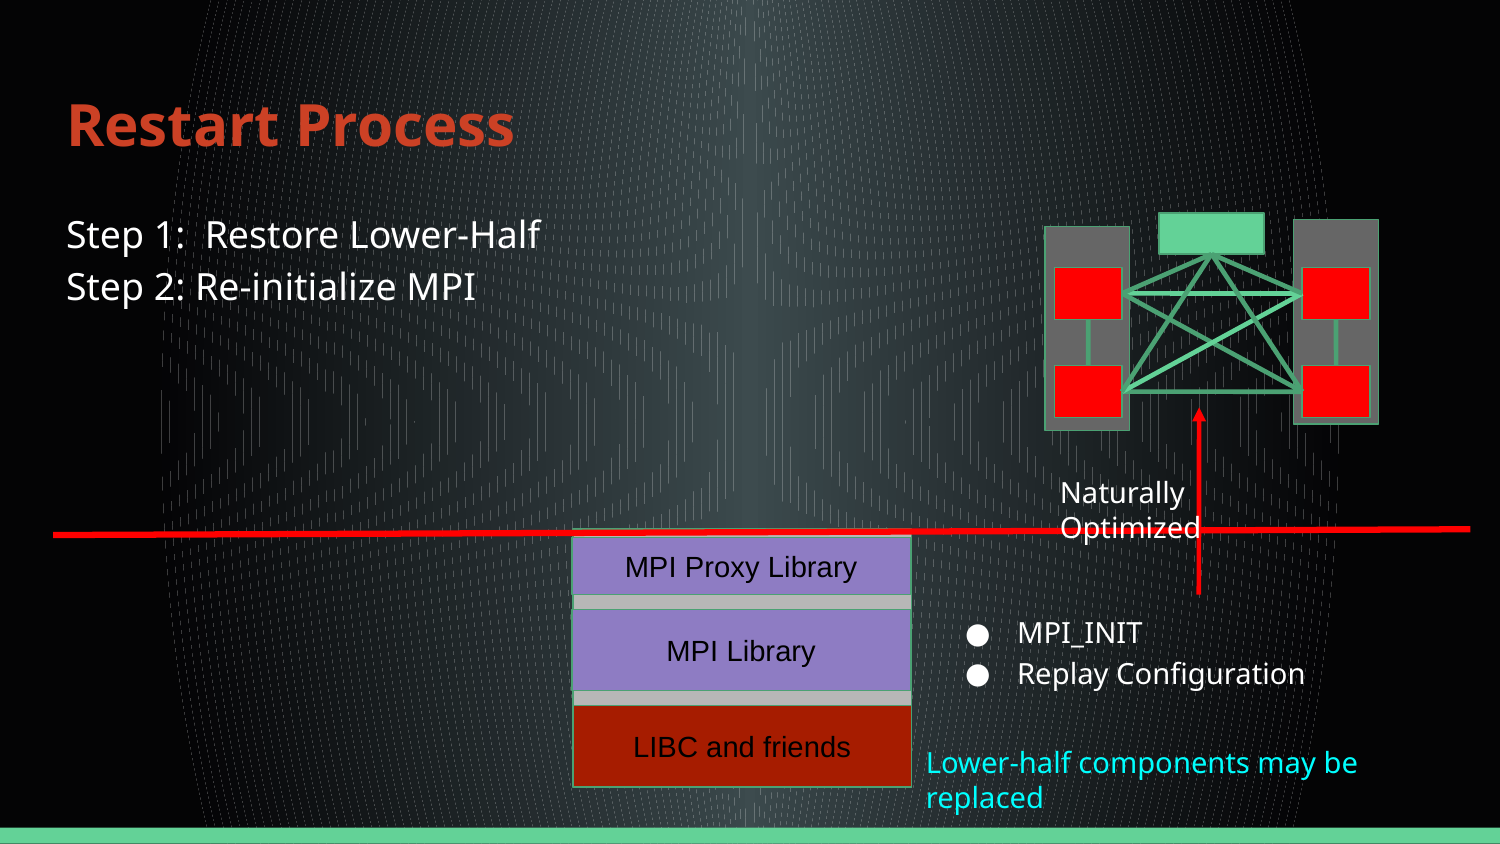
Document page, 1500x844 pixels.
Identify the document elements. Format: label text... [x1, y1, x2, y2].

text_box [1044, 226, 1130, 431]
text_box [750, 535, 912, 705]
text_box [1159, 213, 1265, 255]
text_box [1293, 219, 1379, 424]
text_box Lower-half components may be replaced [910, 729, 1471, 787]
text_box Naturally Optimized [1044, 459, 1379, 506]
list Step 1: Restore Lower-Half Step 2: Re-initialize MPI [51, 189, 750, 771]
text_box MPI Library [571, 609, 911, 691]
text_box LIBC and friends [572, 705, 912, 787]
list MPI_INIT Replay Configuration [927, 594, 1471, 729]
title Restart Process [51, 72, 1449, 167]
text_box MPI Proxy Library [571, 537, 911, 595]
